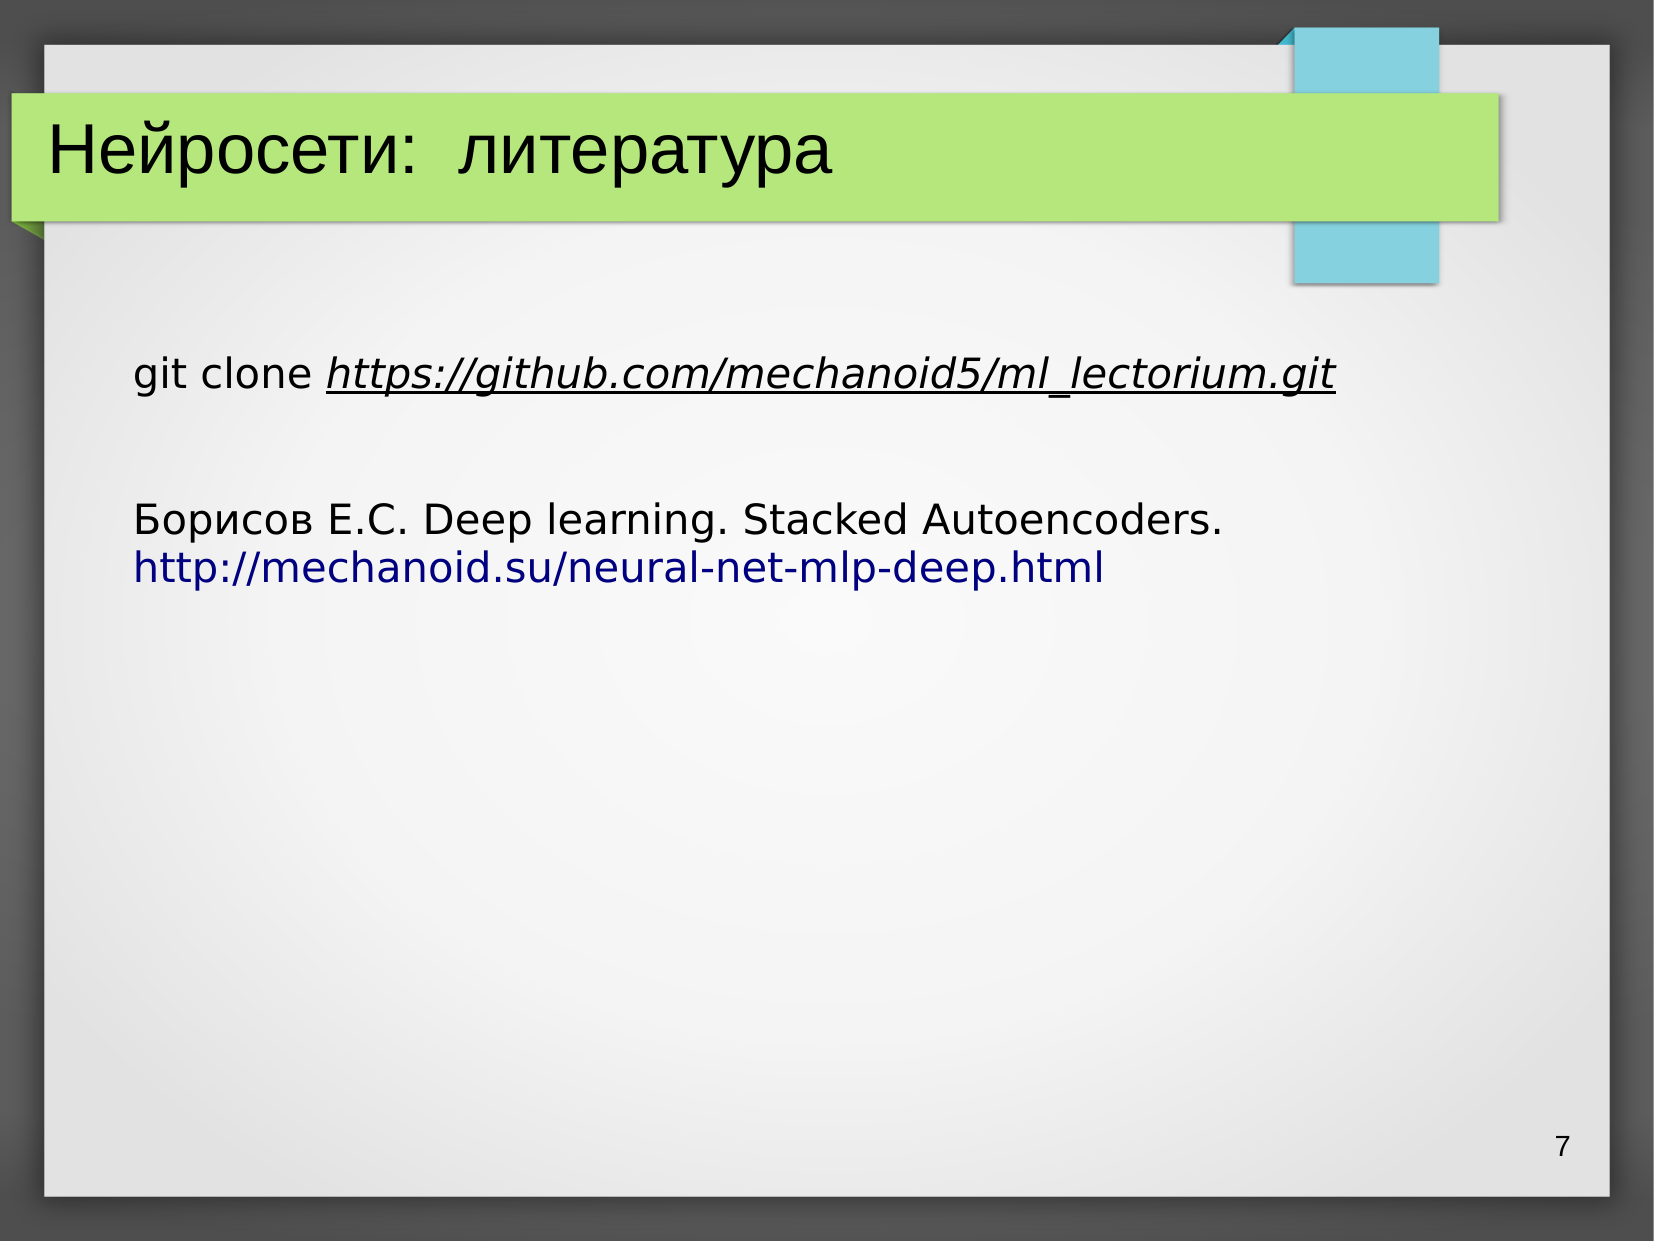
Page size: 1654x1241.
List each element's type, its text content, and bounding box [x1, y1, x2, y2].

picture [0, 0, 1654, 1241]
title Нейросети: литература [47, 96, 1536, 201]
text_box git clone https://github.com/mechanoid5/ml_lectorium.git Борисов Е.С. Deep learning. Stacked Autoencoders. http://mechanoid.su/neural-net-mlp-deep.html [118, 342, 1512, 794]
